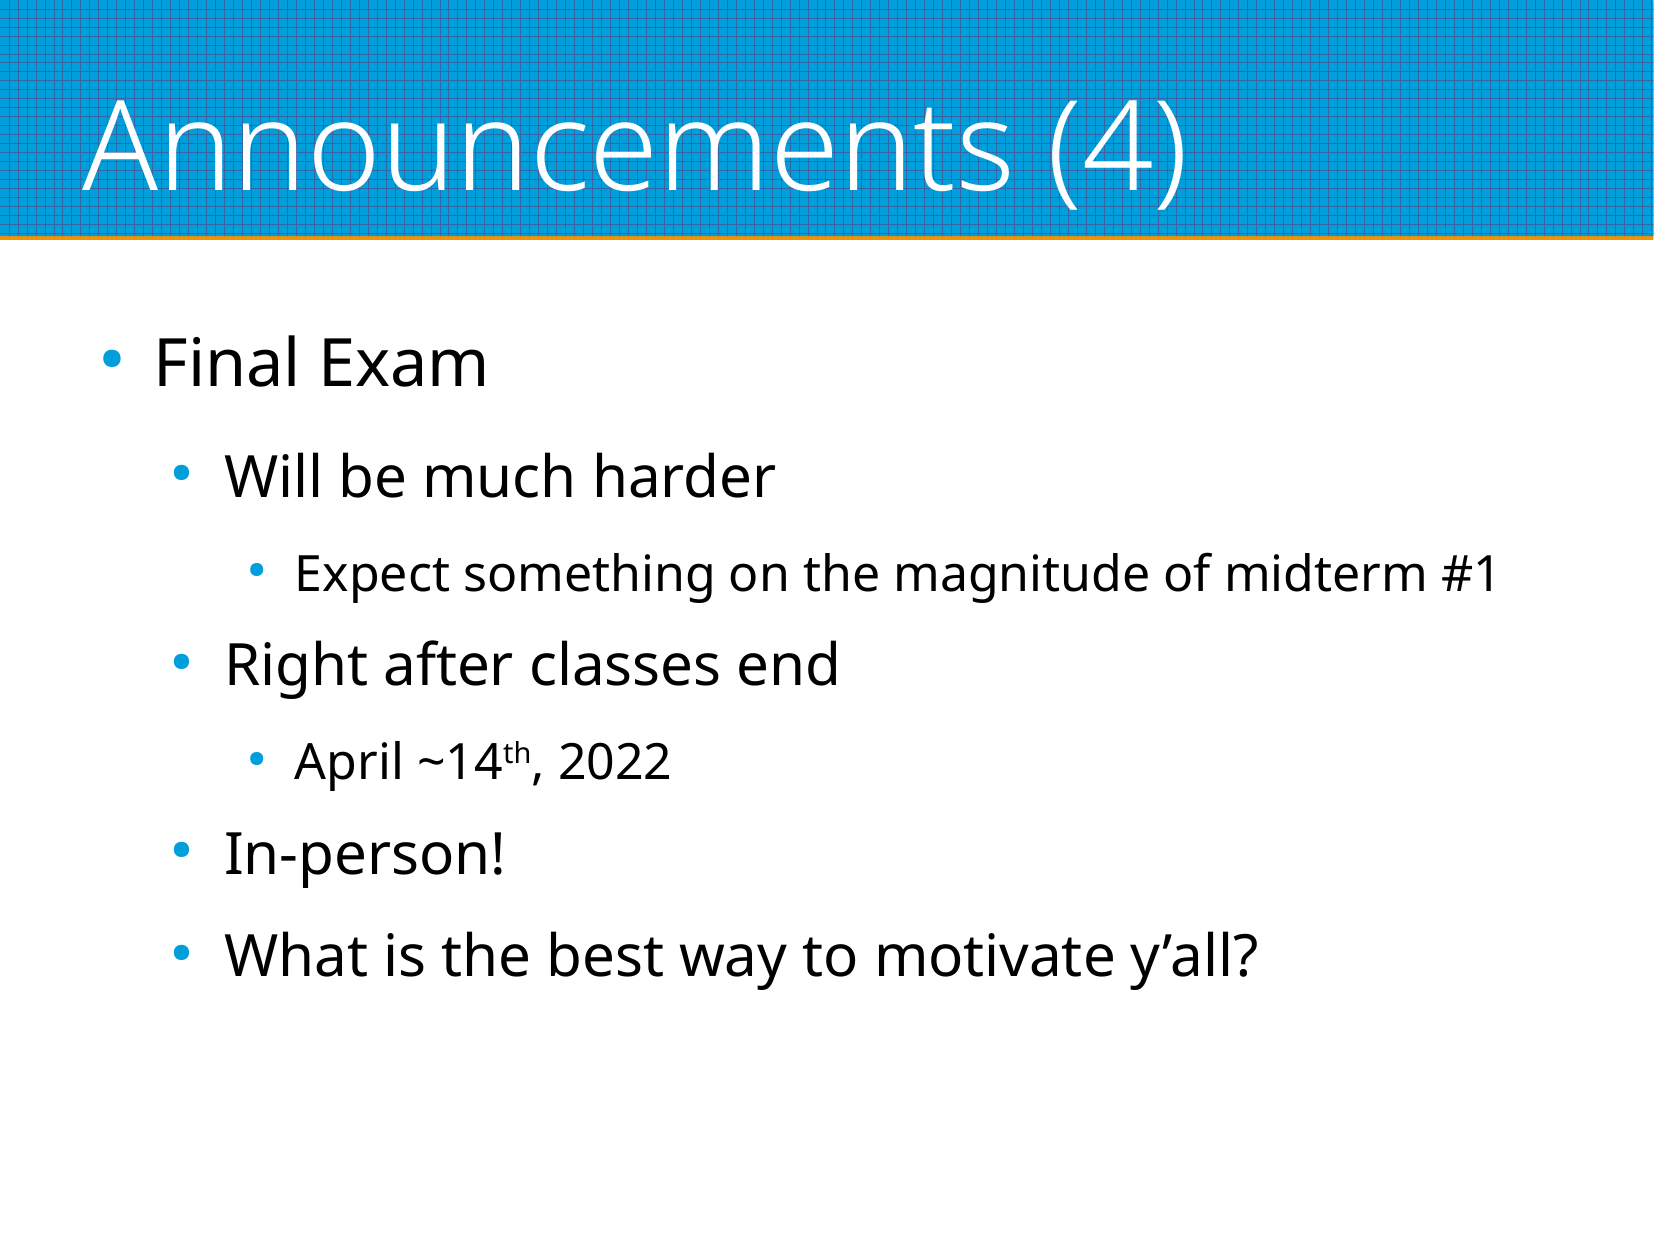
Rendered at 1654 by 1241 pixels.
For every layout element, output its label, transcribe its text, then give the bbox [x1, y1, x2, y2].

title Announcements (4) [82, 19, 1571, 227]
list Final Exam Will be much harder Expect something on the magnitude of midterm #1 Right after classes end April ~14th, 2022 In-person! What is the best way to motivate y’all? [82, 314, 1563, 1081]
